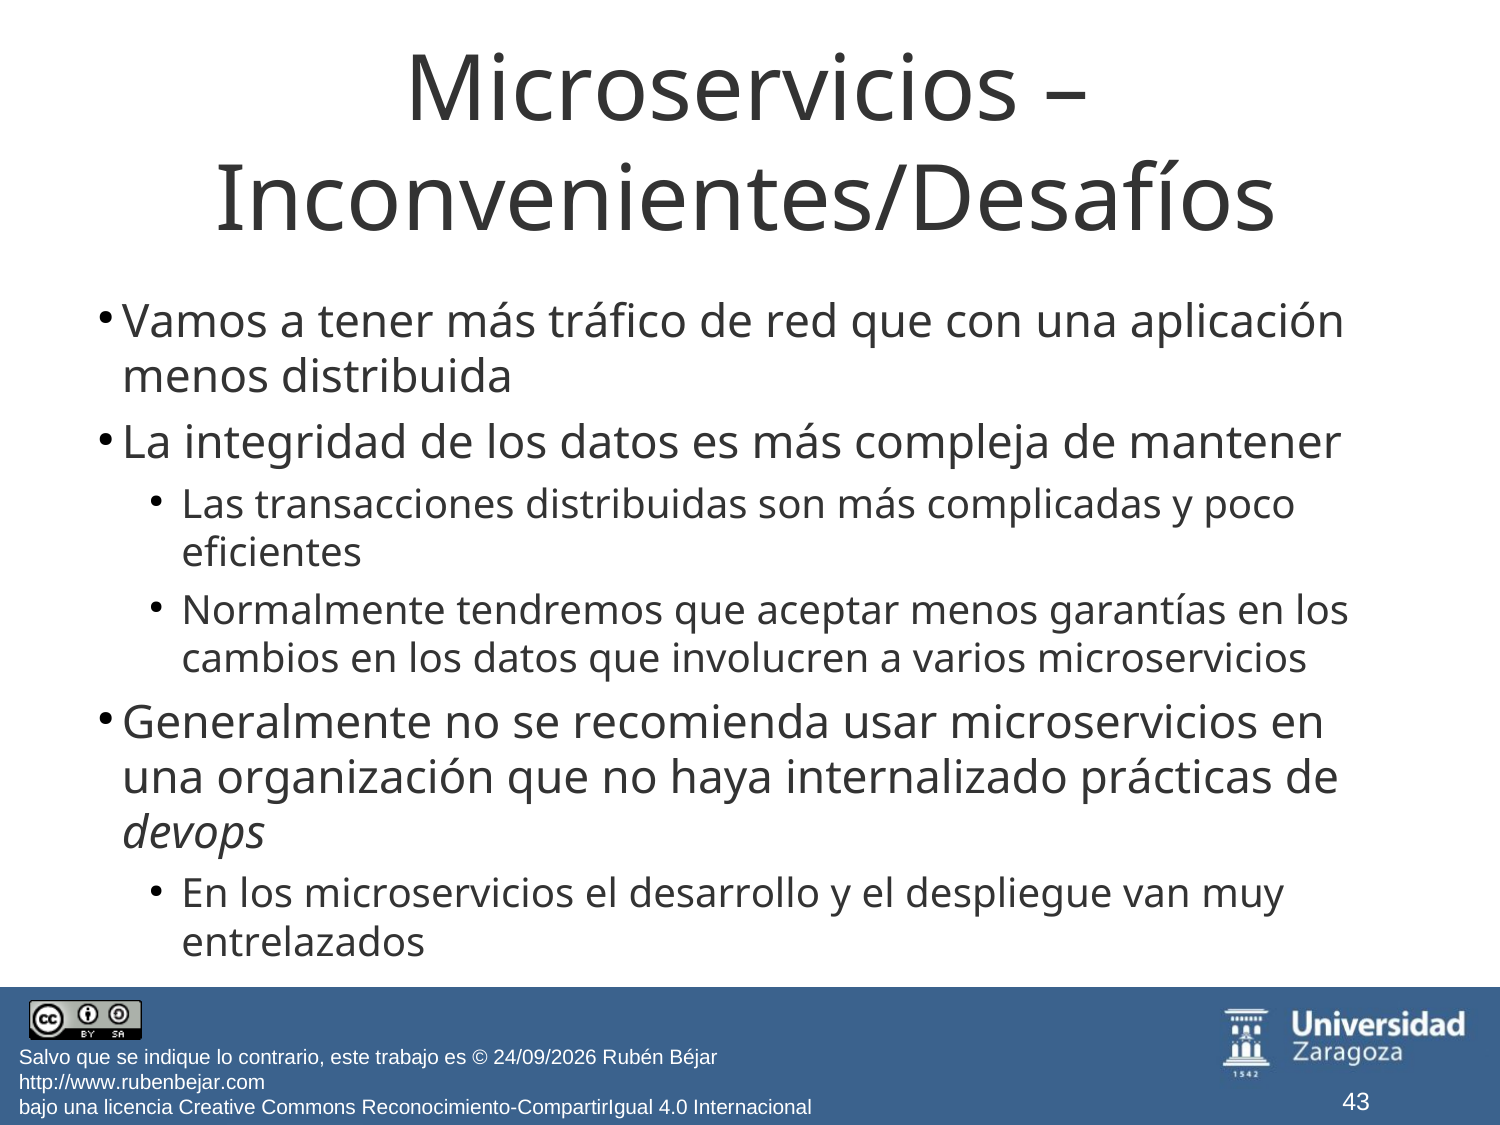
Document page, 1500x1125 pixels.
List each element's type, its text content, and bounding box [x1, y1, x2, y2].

list Vamos a tener más tráfico de red que con una aplicación menos distribuida La integridad de los datos es más compleja de mantener Las transacciones distribuidas son más complicadas y poco eficientes Normalmente tendremos que aceptar menos garantías en los cambios en los datos que involucren a varios microservicios Generalmente no se recomienda usar microservicios en una organización que no haya internalizado prácticas de devops En los microservicios el desarrollo y el despliegue van muy entrelazados [82, 283, 1418, 981]
picture [0, 987, 1500, 1125]
title Microservicios – Inconvenientes/Desafíos [74, 20, 1420, 257]
